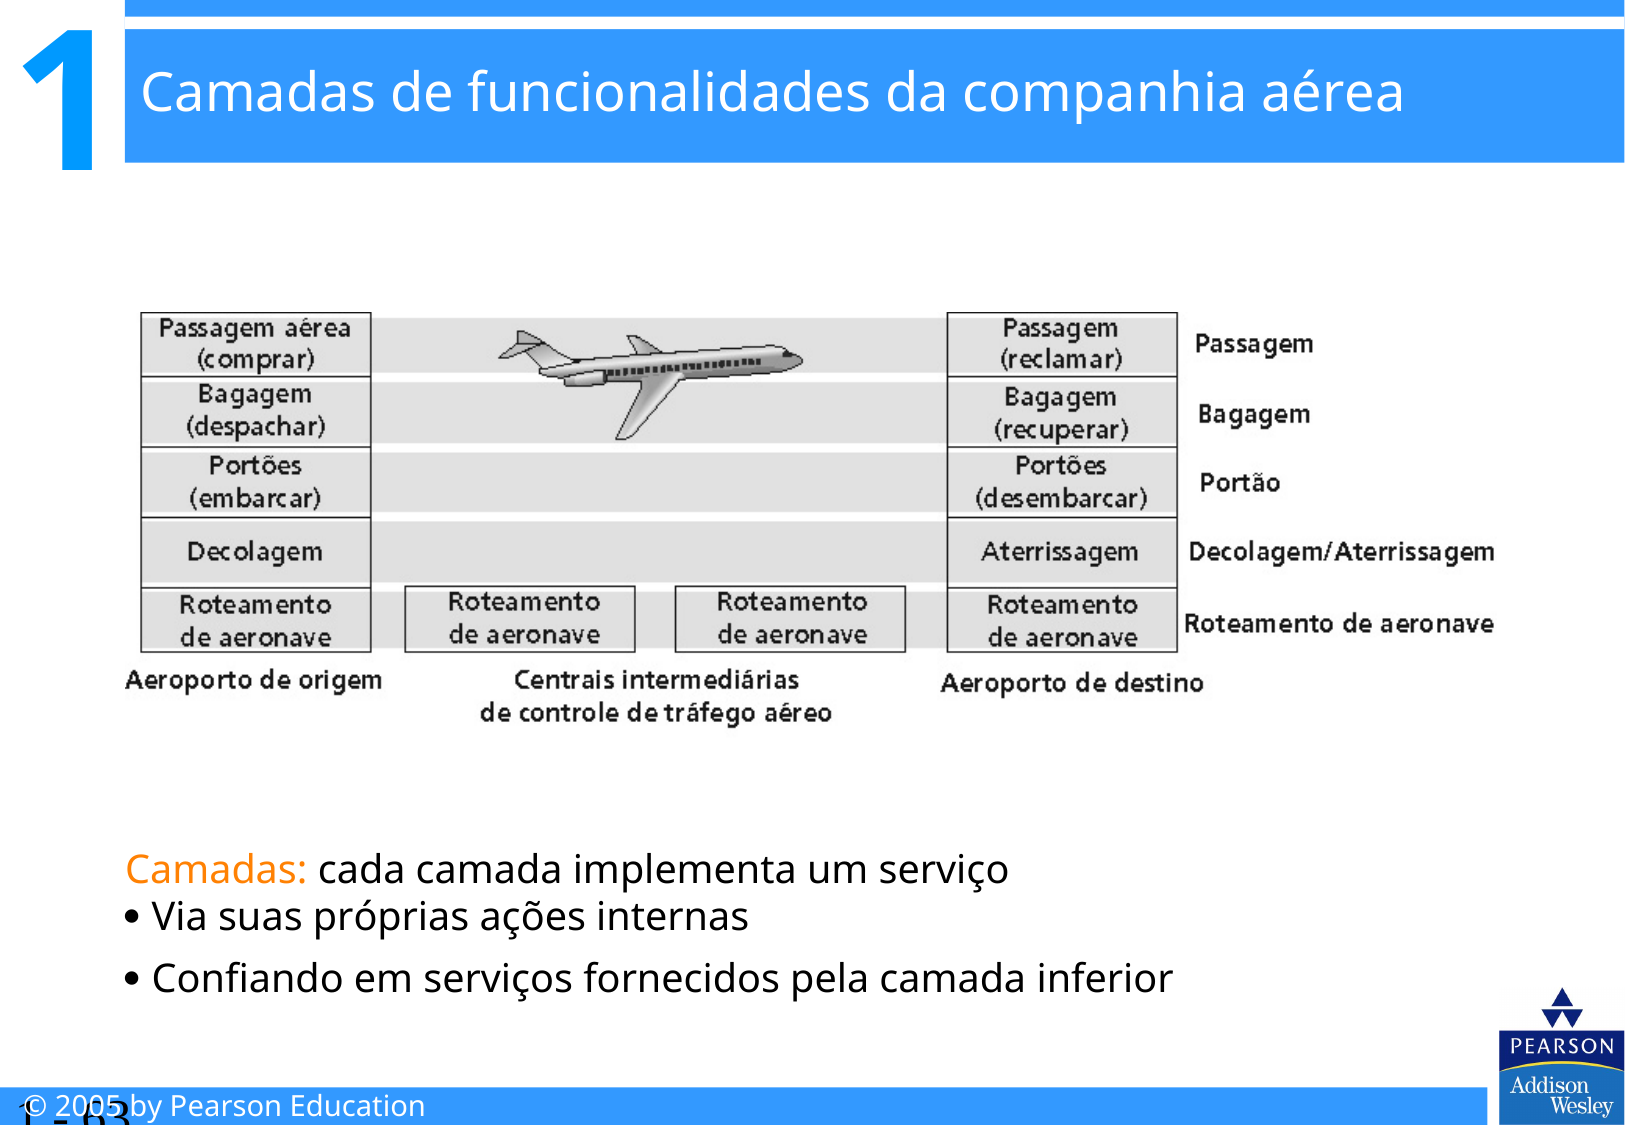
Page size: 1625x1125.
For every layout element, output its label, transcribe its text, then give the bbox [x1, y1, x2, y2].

list Camadas: cada camada implementa um serviço  Via suas próprias ações internas  Confiando em serviços fornecidos pela camada inferior [110, 835, 1464, 1026]
text_box Camadas de funcionalidades da companhia aérea [125, 49, 1625, 150]
picture [1499, 987, 1625, 1125]
picture [125, 312, 1497, 763]
